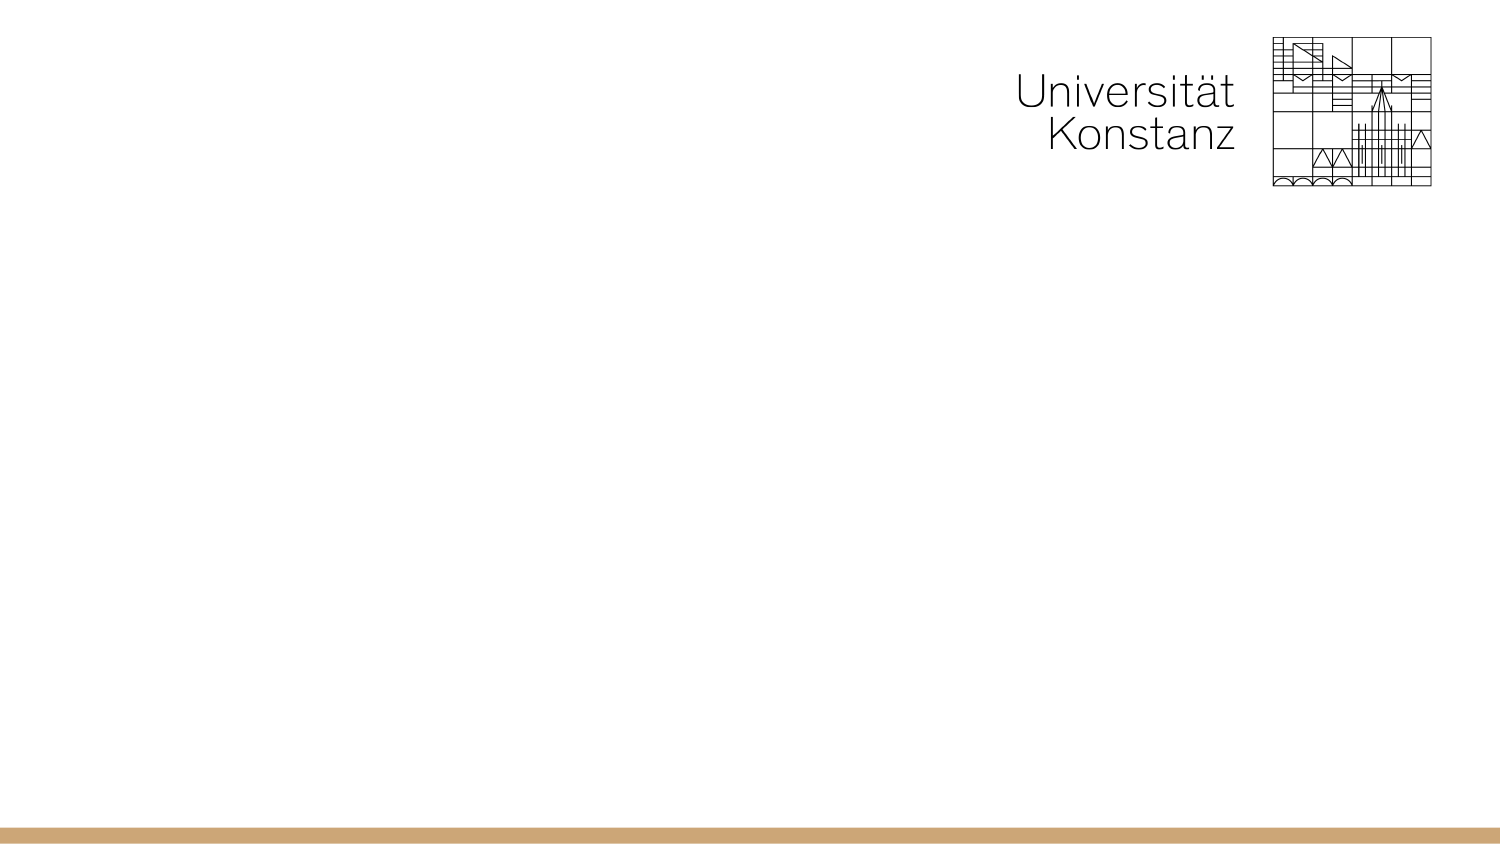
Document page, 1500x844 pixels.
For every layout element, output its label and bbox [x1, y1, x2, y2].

title [51, 51, 1449, 189]
picture [939, 0, 1500, 261]
